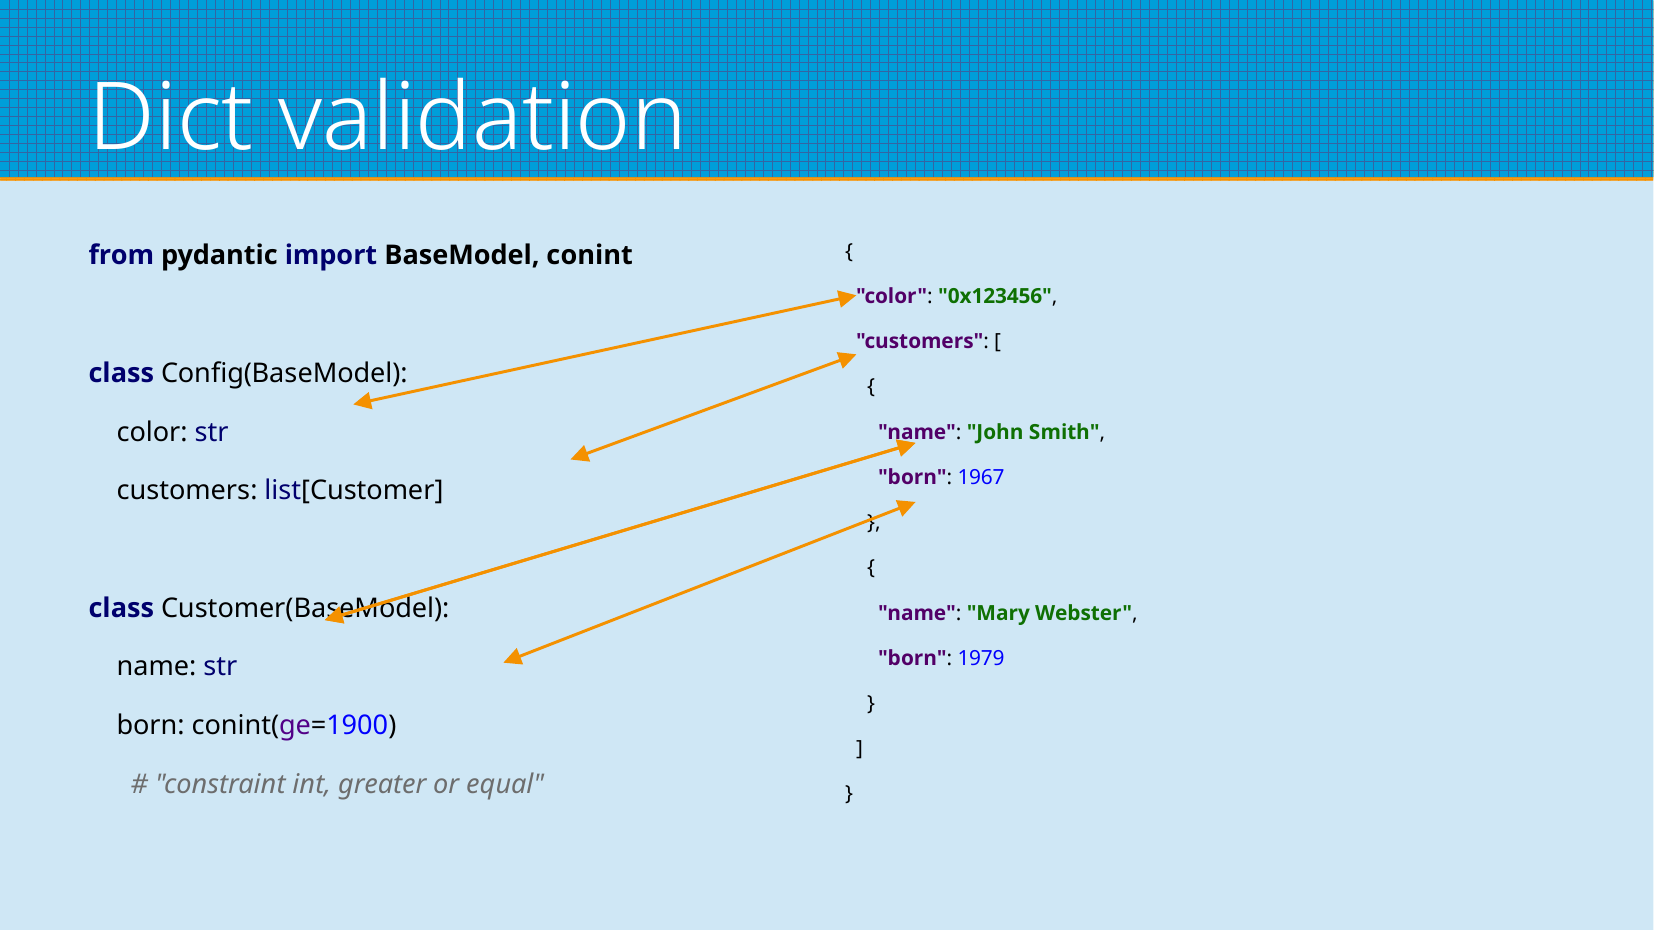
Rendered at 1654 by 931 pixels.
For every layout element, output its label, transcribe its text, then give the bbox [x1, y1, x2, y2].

list { "color": "0x123456", "customers": [ { "name": "John Smith", "born": 1967 }, { "name": "Mary Webster", "born": 1979 } ] } [845, 236, 1566, 813]
title Dict validation [88, 14, 1565, 178]
list from pydantic import BaseModel, conint class Config(BaseModel): color: str customers: list[Customer] class Customer(BaseModel): name: str born: conint(ge=1900) # "constraint int, greater or equal" [88, 236, 809, 813]
